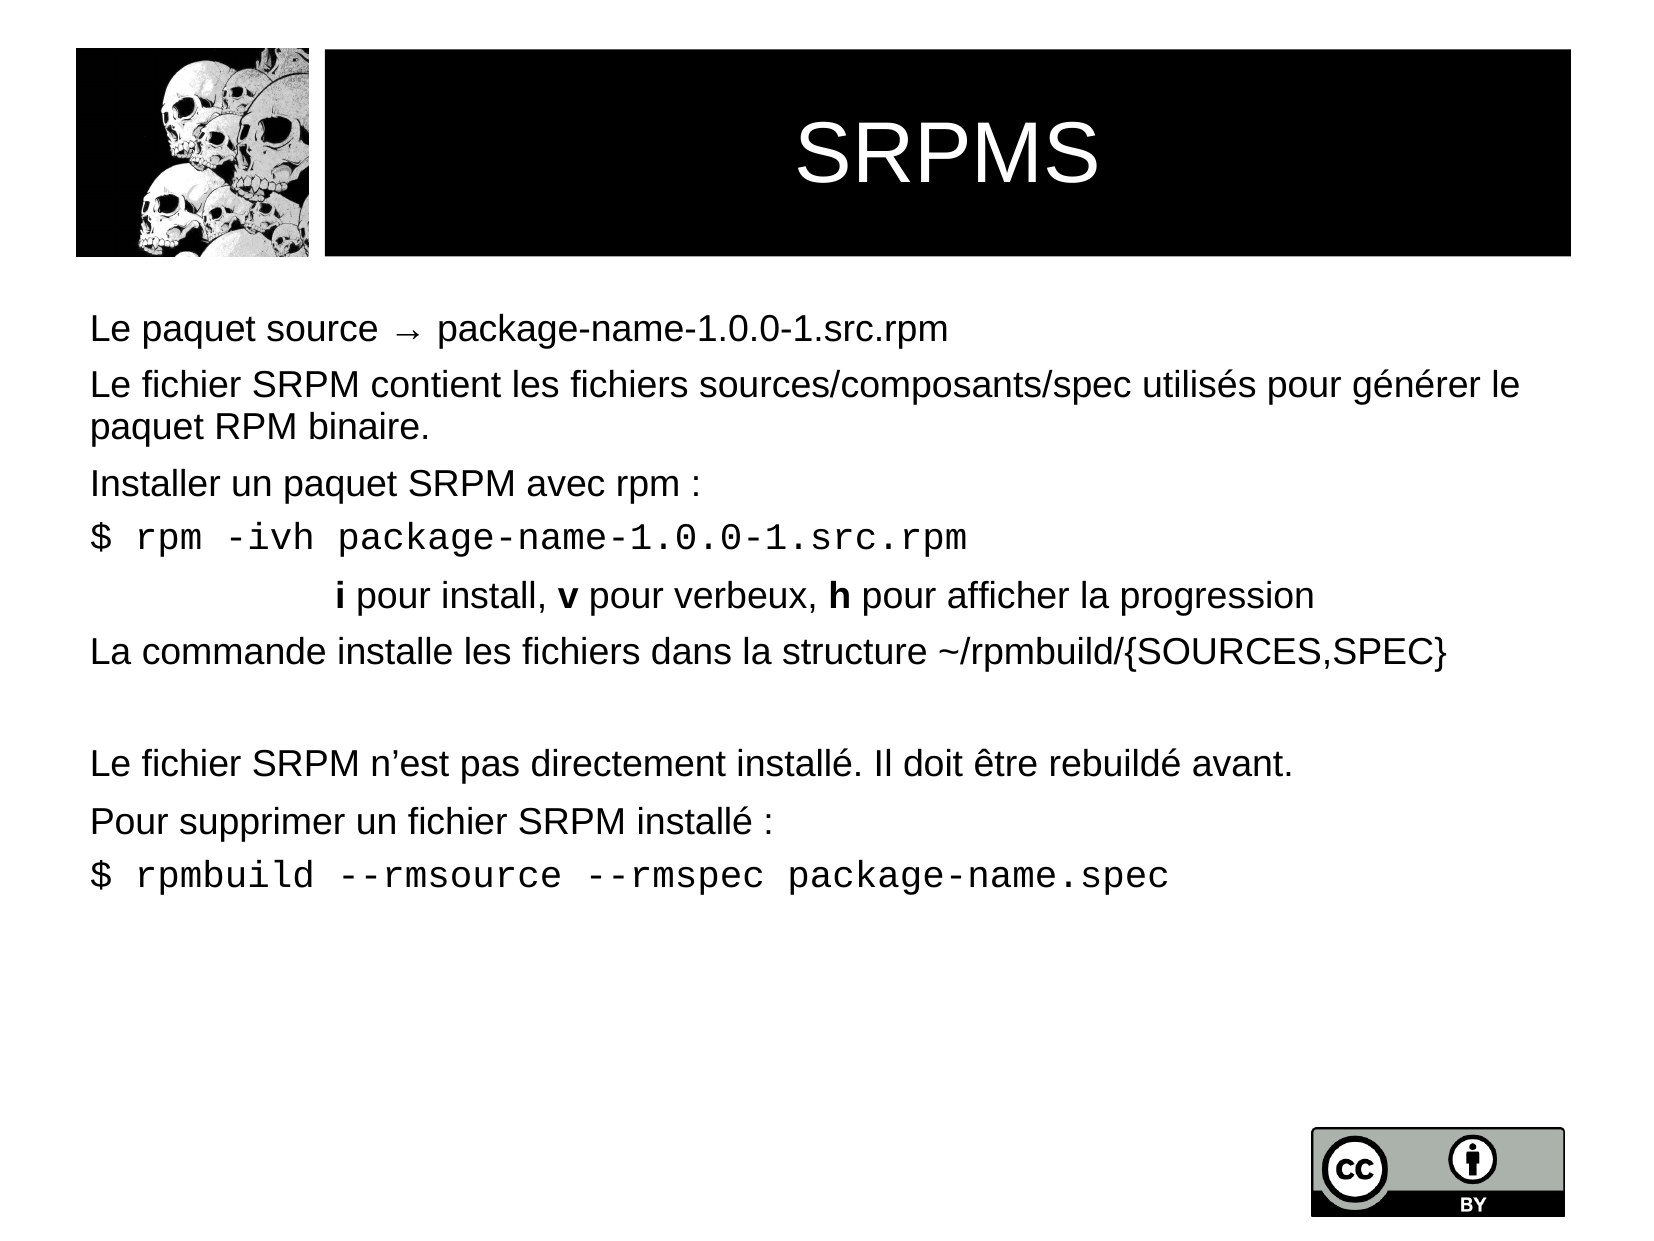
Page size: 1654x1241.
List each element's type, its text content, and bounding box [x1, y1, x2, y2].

picture [76, 48, 309, 257]
picture [1311, 1127, 1565, 1217]
text_box Le paquet source → package-name-1.0.0-1.src.rpm Le fichier SRPM contient les fichiers sources/composants/spec utilisés pour générer le paquet RPM binaire. Installer un paquet SRPM avec rpm : $ rpm -ivh package-name-1.0.0-1.src.rpm i pour install, v pour verbeux, h pour afficher la progression La commande installe les fichiers dans la structure ~/rpmbuild/{SOURCES,SPEC} Le fichier SRPM n’est pas directement installé. Il doit être rebuildé avant. Pour supprimer un fichier SRPM installé : $ rpmbuild --rmsource --rmspec package-name.spec [75, 300, 1576, 906]
title SRPMS [324, 49, 1571, 257]
